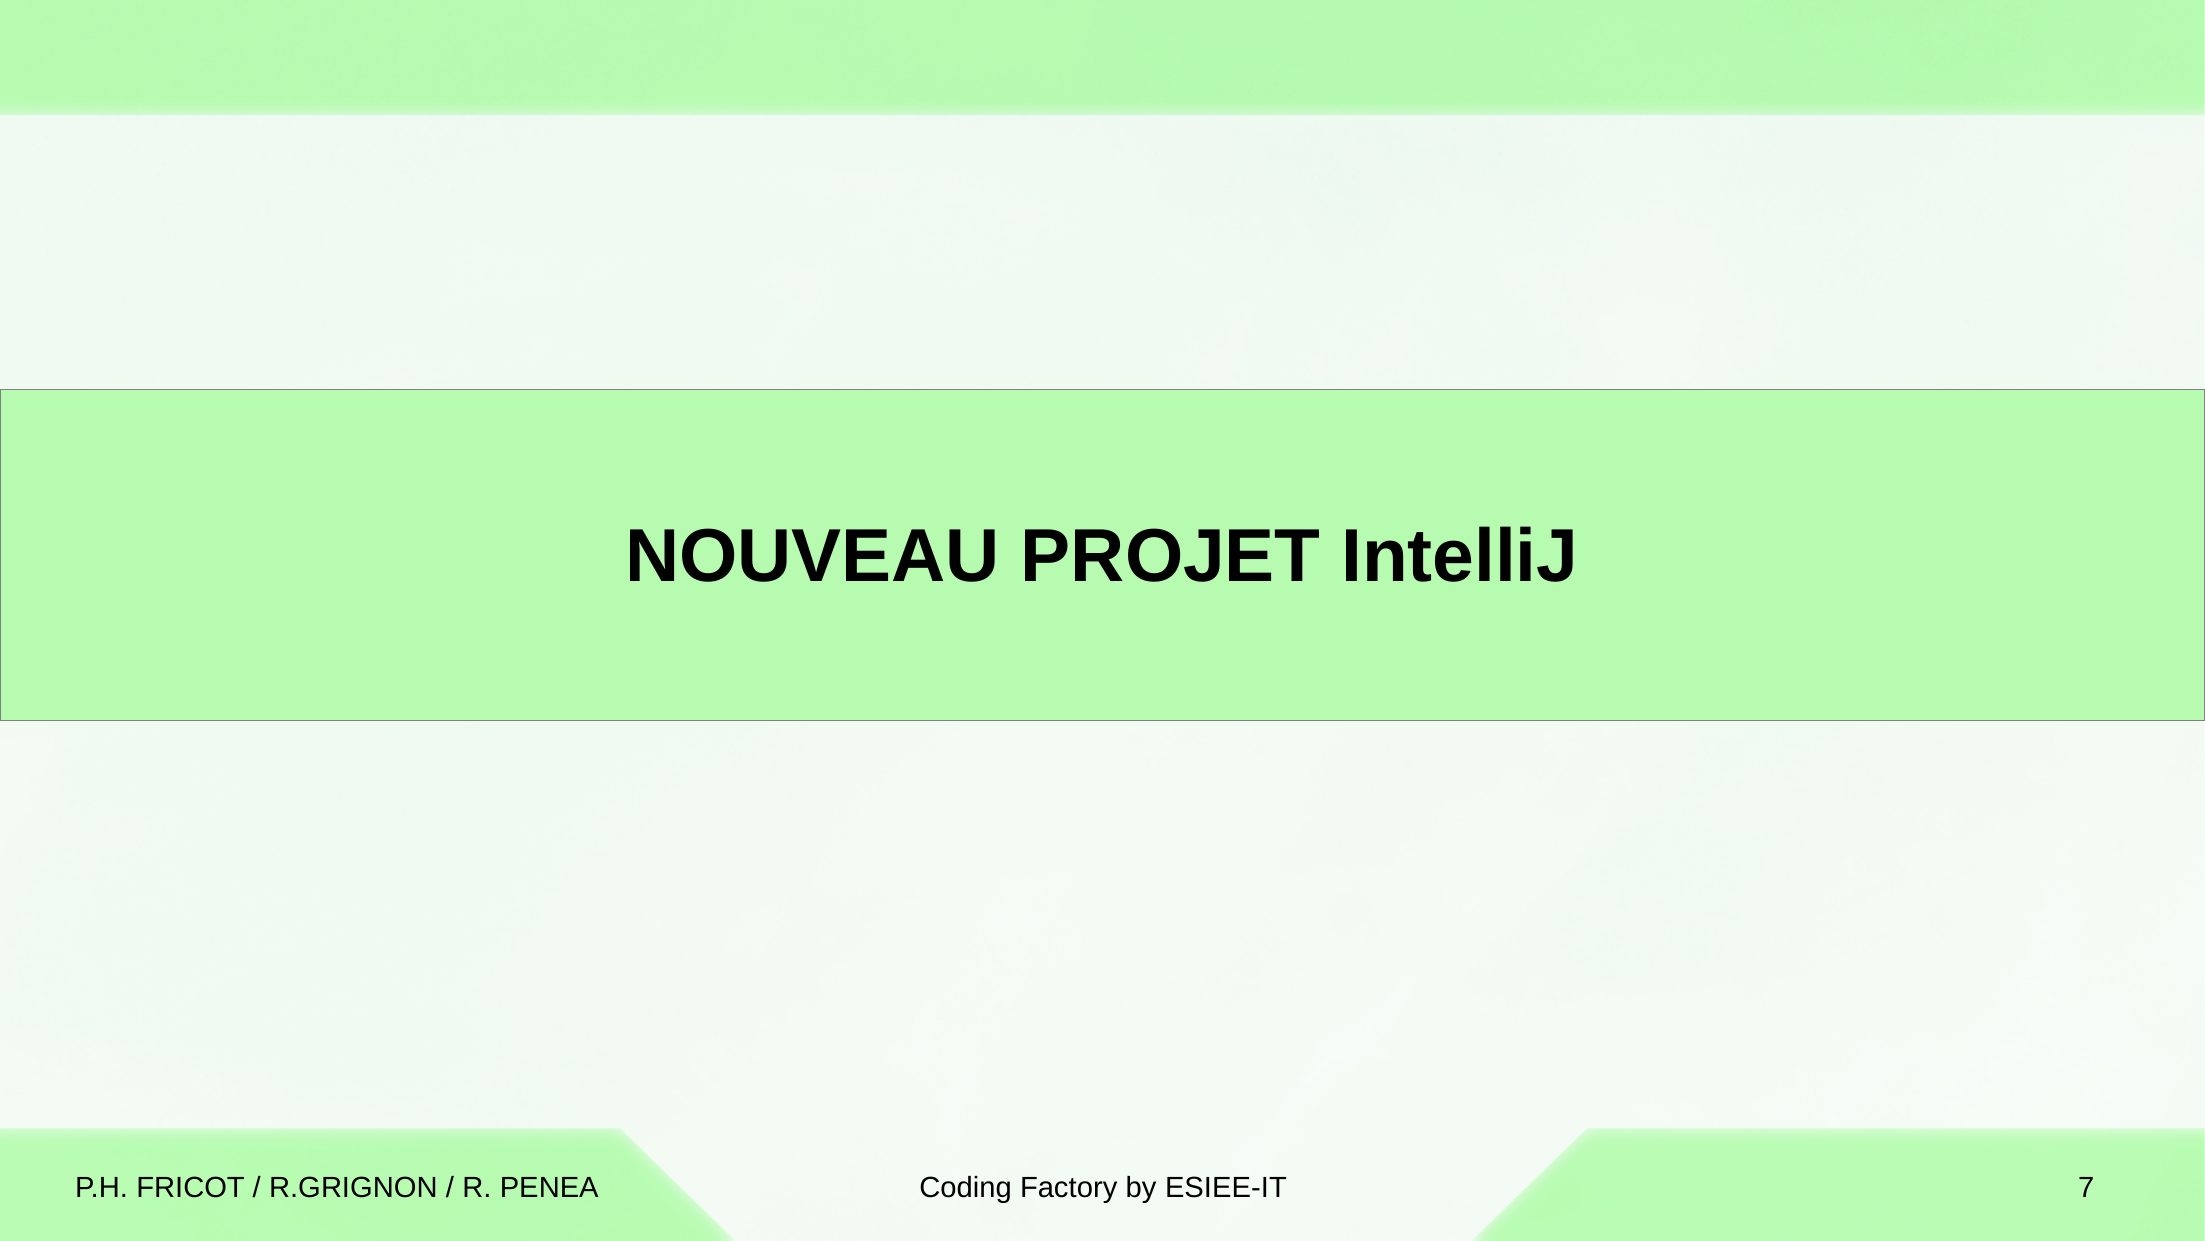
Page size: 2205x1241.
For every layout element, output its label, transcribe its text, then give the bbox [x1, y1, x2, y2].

subtitle NOUVEAU PROJET IntelliJ [110, 114, 2095, 1174]
picture [0, 721, 2205, 1241]
picture [0, 0, 2205, 389]
text_box [2095, 389, 2205, 721]
text_box [0, 389, 110, 721]
